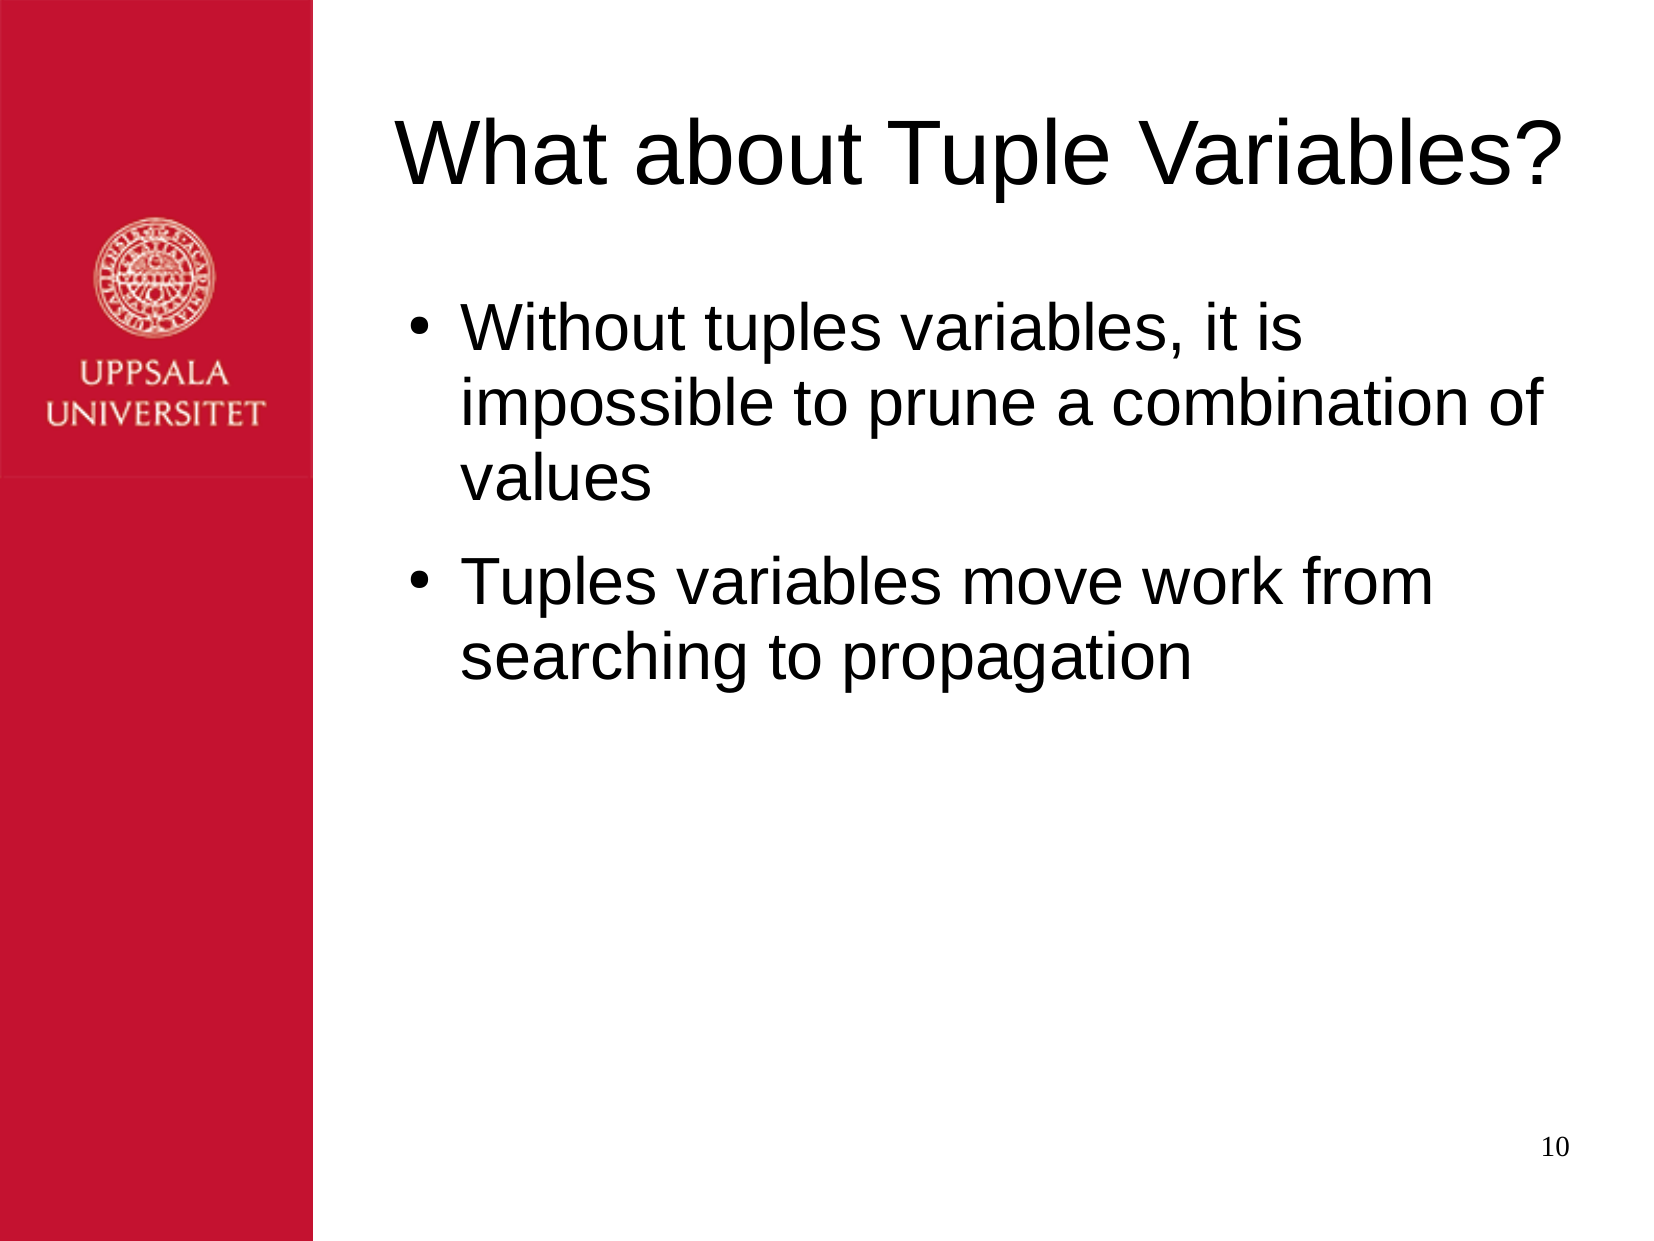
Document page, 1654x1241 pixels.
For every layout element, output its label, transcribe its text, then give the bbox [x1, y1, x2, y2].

picture [0, 0, 235, 800]
list Without tuples variables, it is impossible to prune a combination of values Tuples variables move work from searching to propagation [390, 290, 1571, 1010]
title What about Tuple Variables? [390, 49, 1571, 257]
